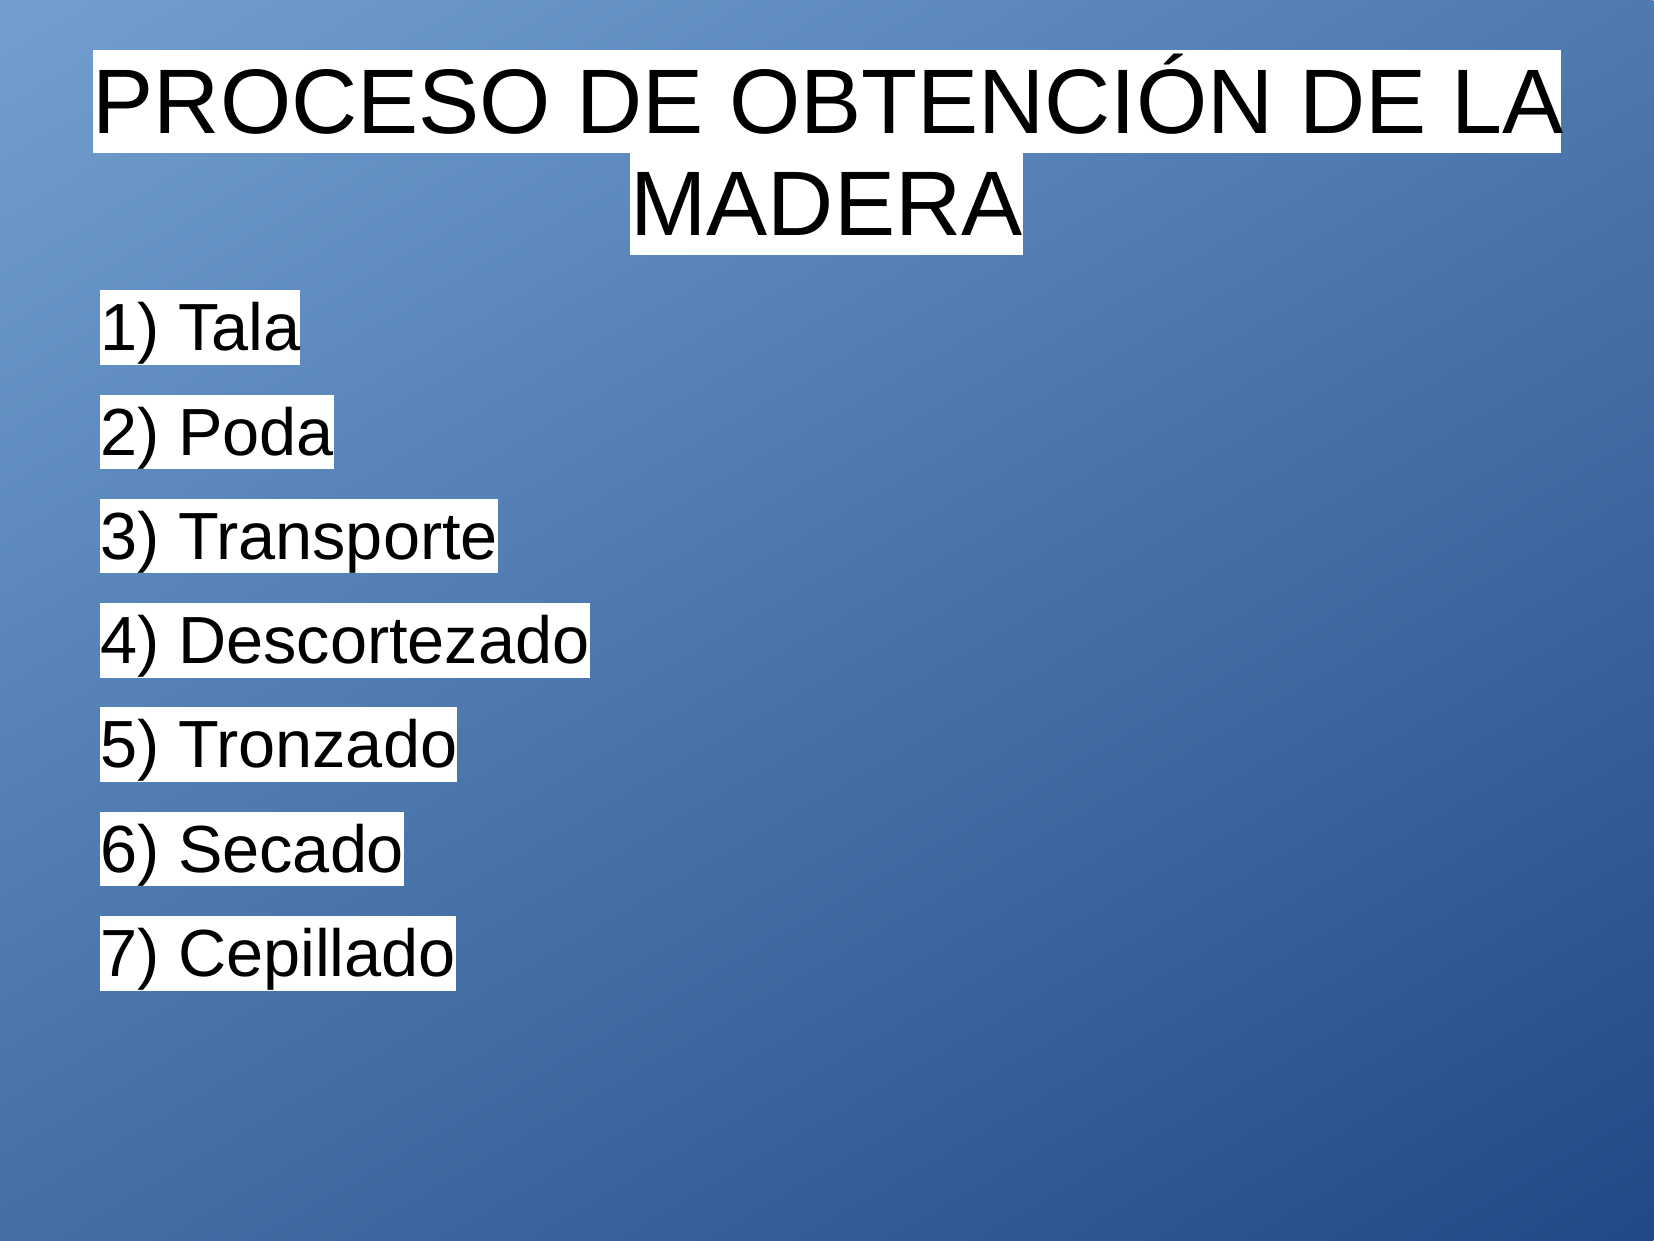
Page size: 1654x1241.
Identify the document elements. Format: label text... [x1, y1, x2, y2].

title PROCESO DE OBTENCIÓN DE LA MADERA [82, 49, 1571, 257]
list Tala Poda Transporte Descortezado Tronzado Secado Cepillado [82, 290, 1571, 1010]
